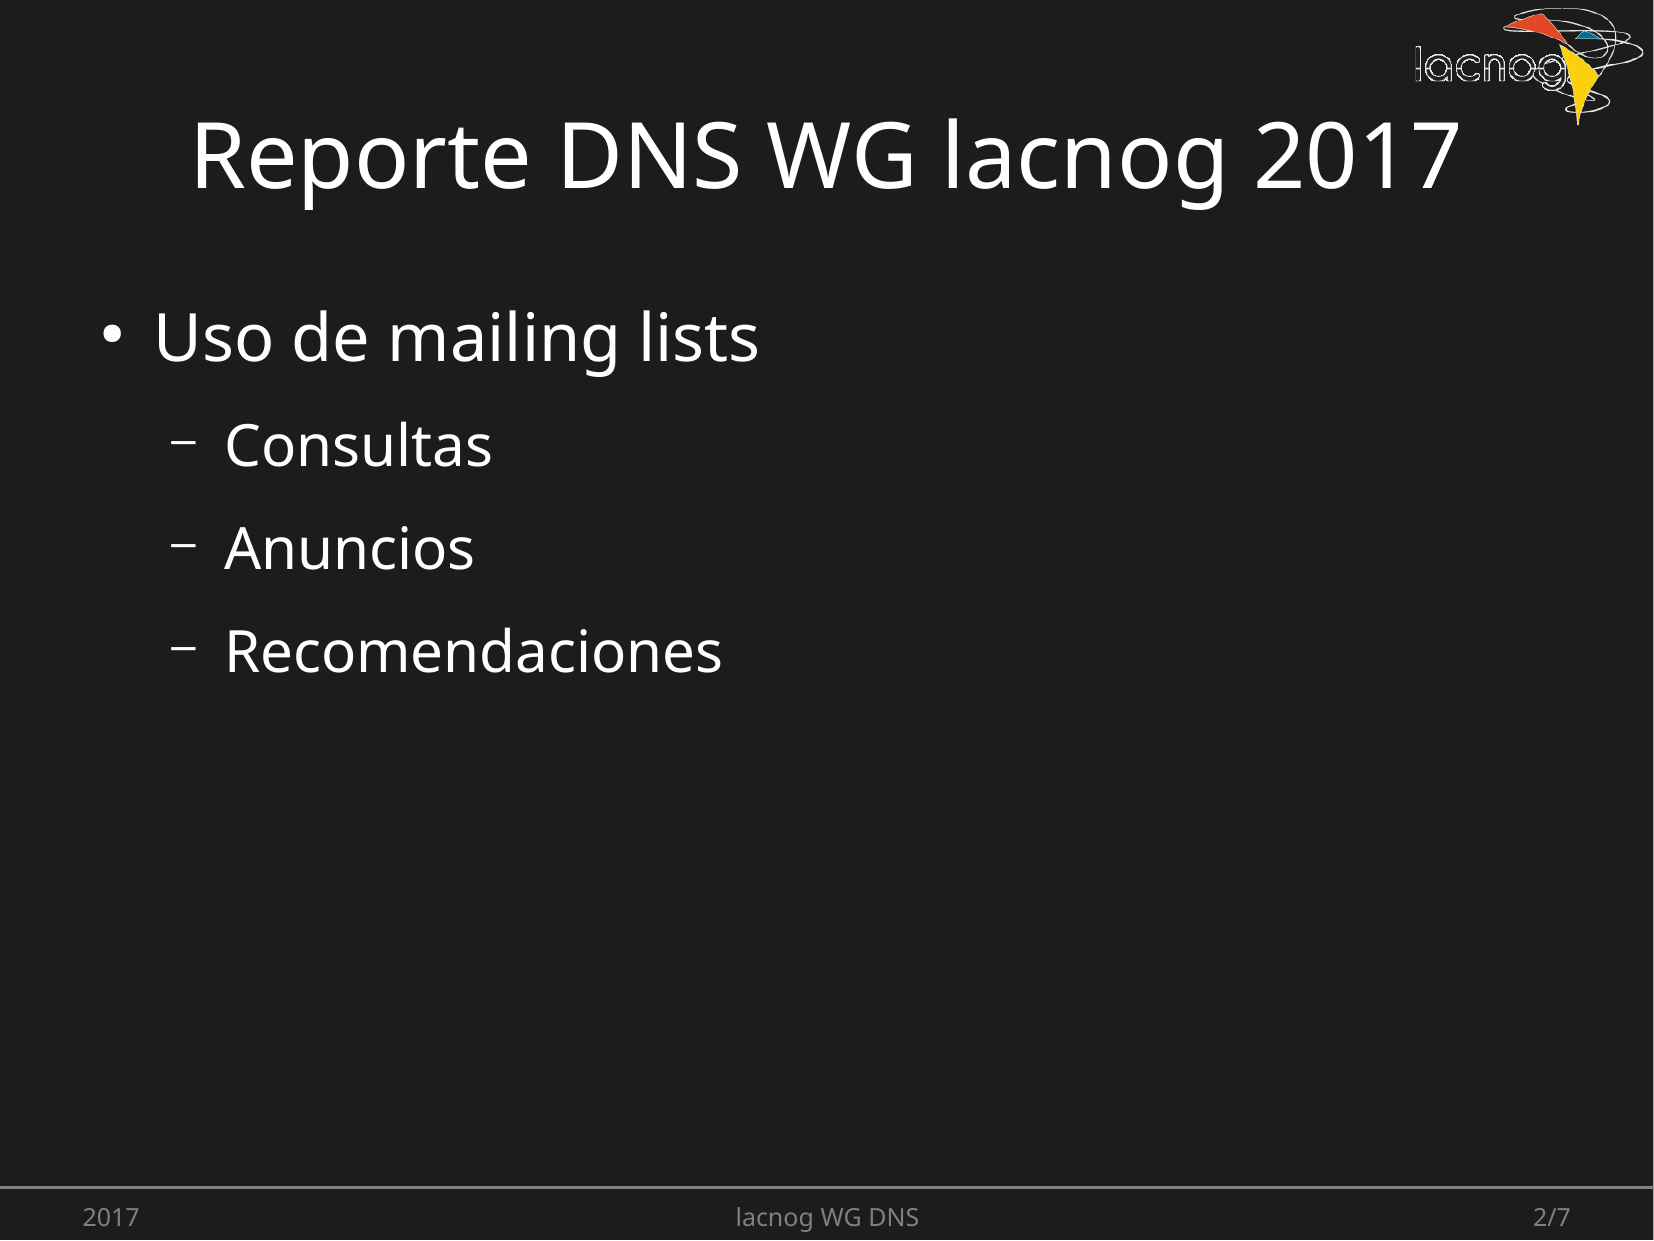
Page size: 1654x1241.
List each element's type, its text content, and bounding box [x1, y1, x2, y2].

picture [1410, 2, 1649, 131]
list Uso de mailing lists Consultas Anuncios Recomendaciones [82, 290, 1571, 1010]
title Reporte DNS WG lacnog 2017 [82, 49, 1571, 257]
